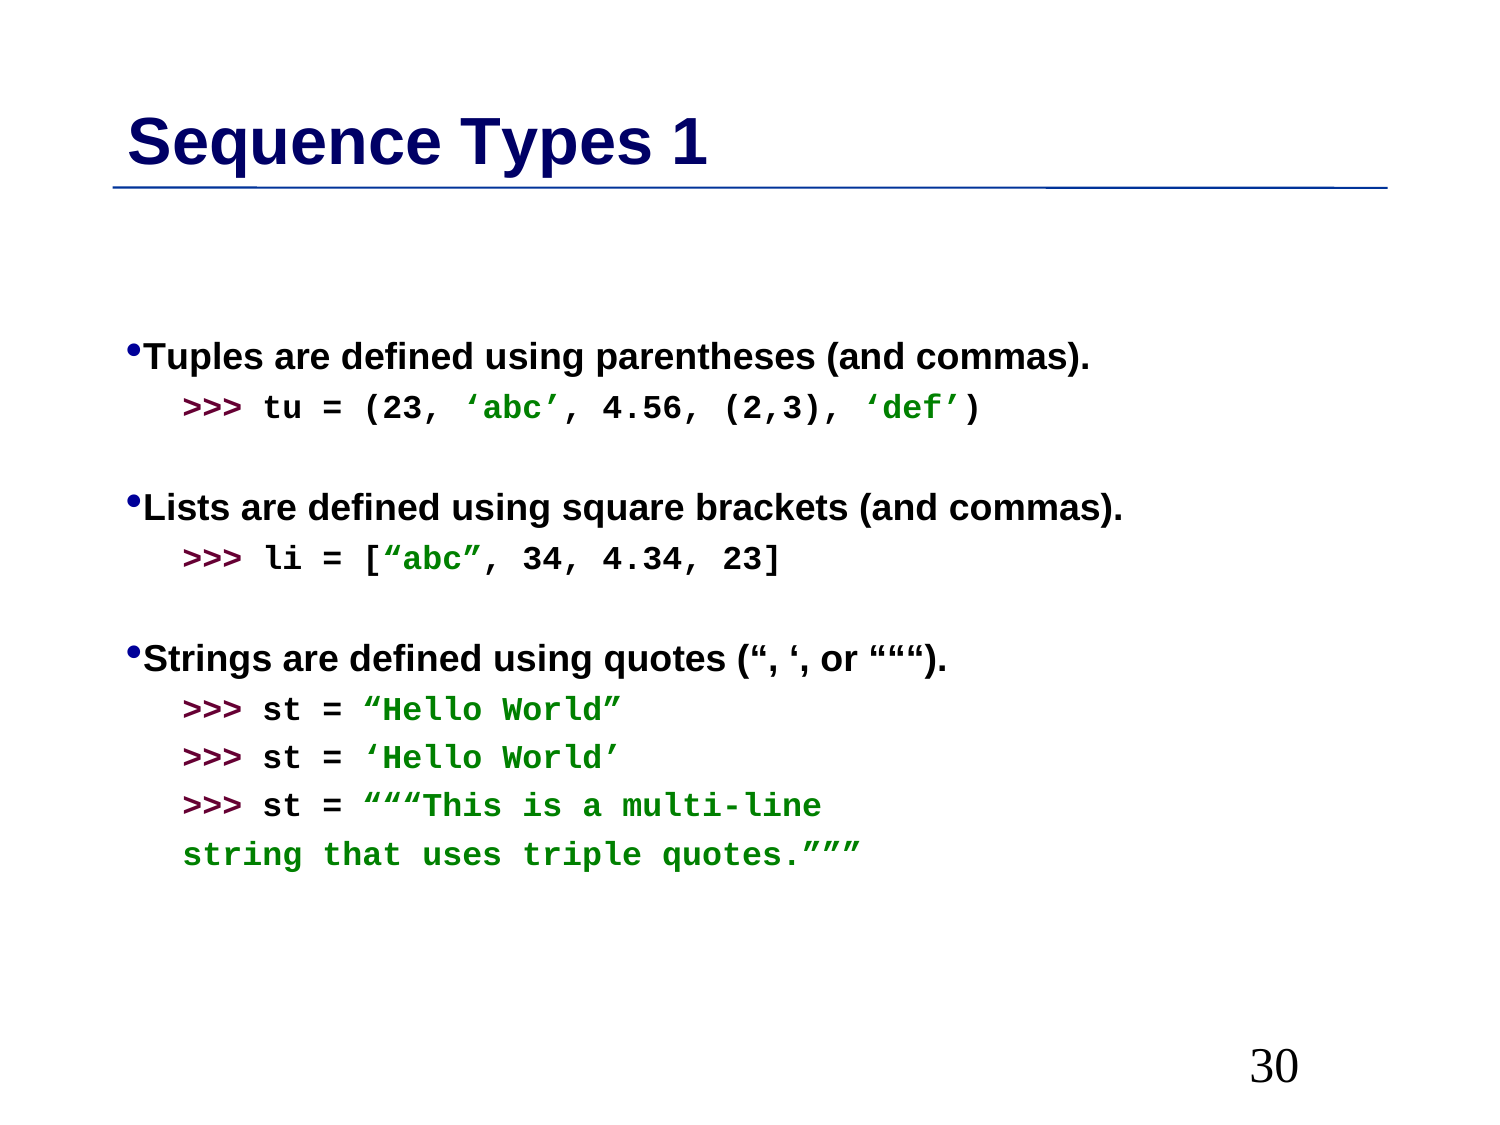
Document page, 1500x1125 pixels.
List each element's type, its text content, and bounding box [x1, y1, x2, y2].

title Sequence Types 1 [112, 89, 1388, 185]
text_box [1074, 1051, 1387, 1125]
list Tuples are defined using parentheses (and commas). >>> tu = (23, ‘abc’, 4.56, (2,3), ‘def’) Lists are defined using square brackets (and commas). >>> li = [“abc”, 34, 4.34, 23] Strings are defined using quotes (“, ‘, or “““). >>> st = “Hello World” >>> st = ‘Hello World’ >>> st = “““This is a multi-line string that uses triple quotes.””” [112, 324, 1388, 1051]
